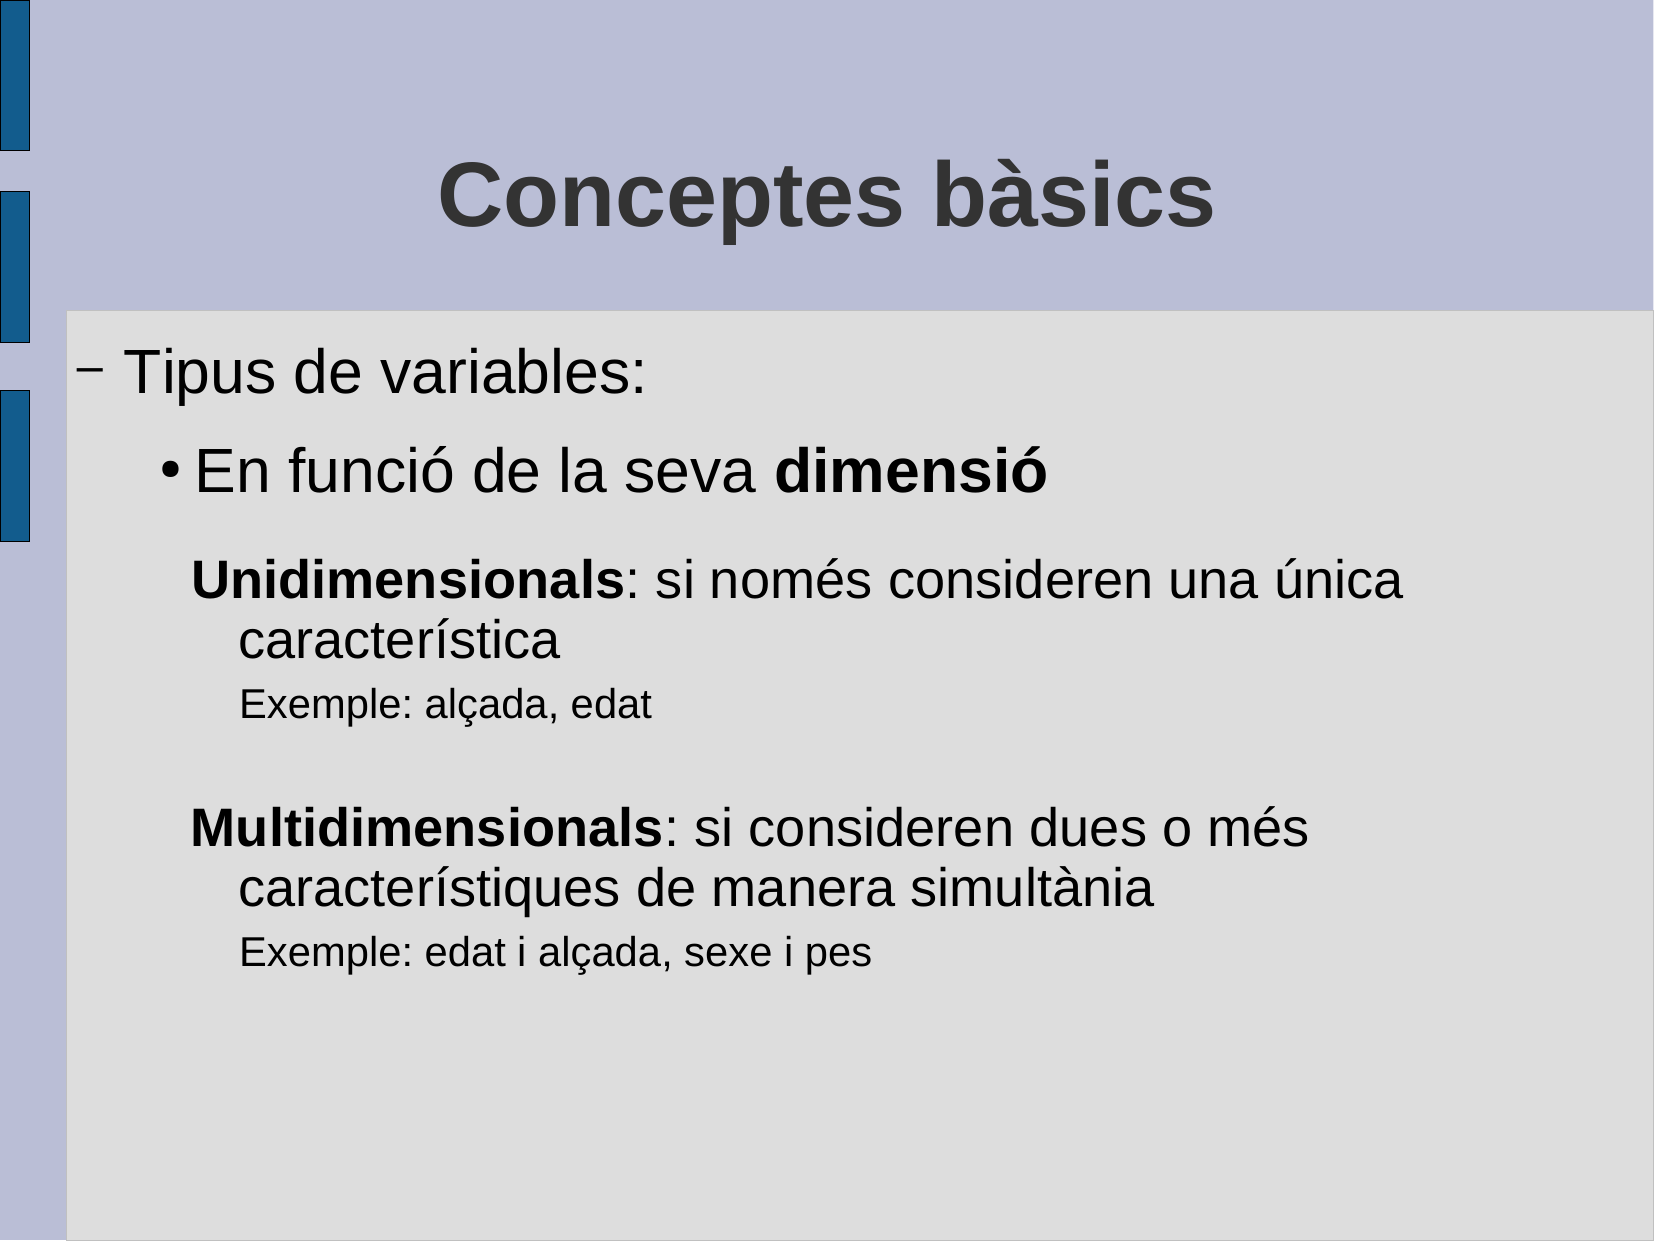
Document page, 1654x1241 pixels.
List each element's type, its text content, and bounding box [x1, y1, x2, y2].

text_box Tipus de variables: En funció de la seva dimensió [0, 336, 1365, 508]
title Conceptes bàsics [121, 91, 1534, 299]
text_box Exemple: alçada, edat [224, 673, 1642, 735]
text_box Multidimensionals: si consideren dues o més característiques de manera simultània [81, 789, 1625, 945]
text_box Unidimensionals: si només consideren una única característica [81, 541, 1654, 680]
text_box Exemple: edat i alçada, sexe i pes [224, 921, 1642, 983]
